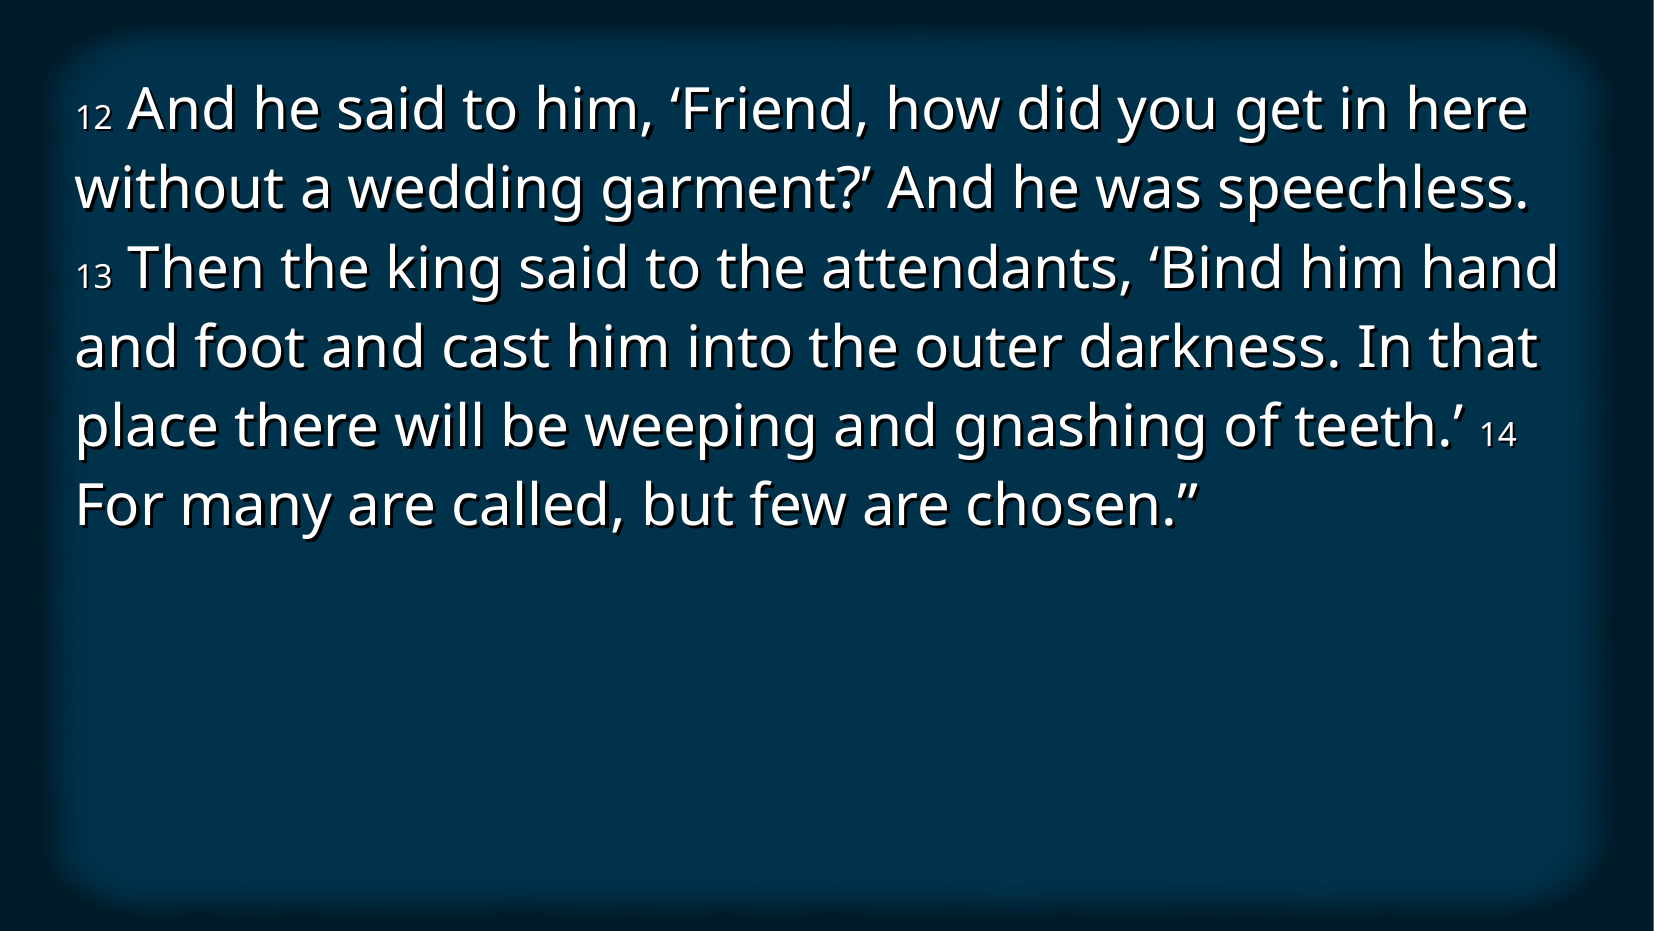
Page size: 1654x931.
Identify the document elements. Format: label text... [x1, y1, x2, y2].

text_box 12 And he said to him, ‘Friend, how did you get in here without a wedding garment?’ And he was speechless. 13 Then the king said to the attendants, ‘Bind him hand and foot and cast him into the outer darkness. In that place there will be weeping and gnashing of teeth.’ 14 For many are called, but few are chosen.” [60, 60, 1591, 604]
picture [0, 0, 1654, 931]
